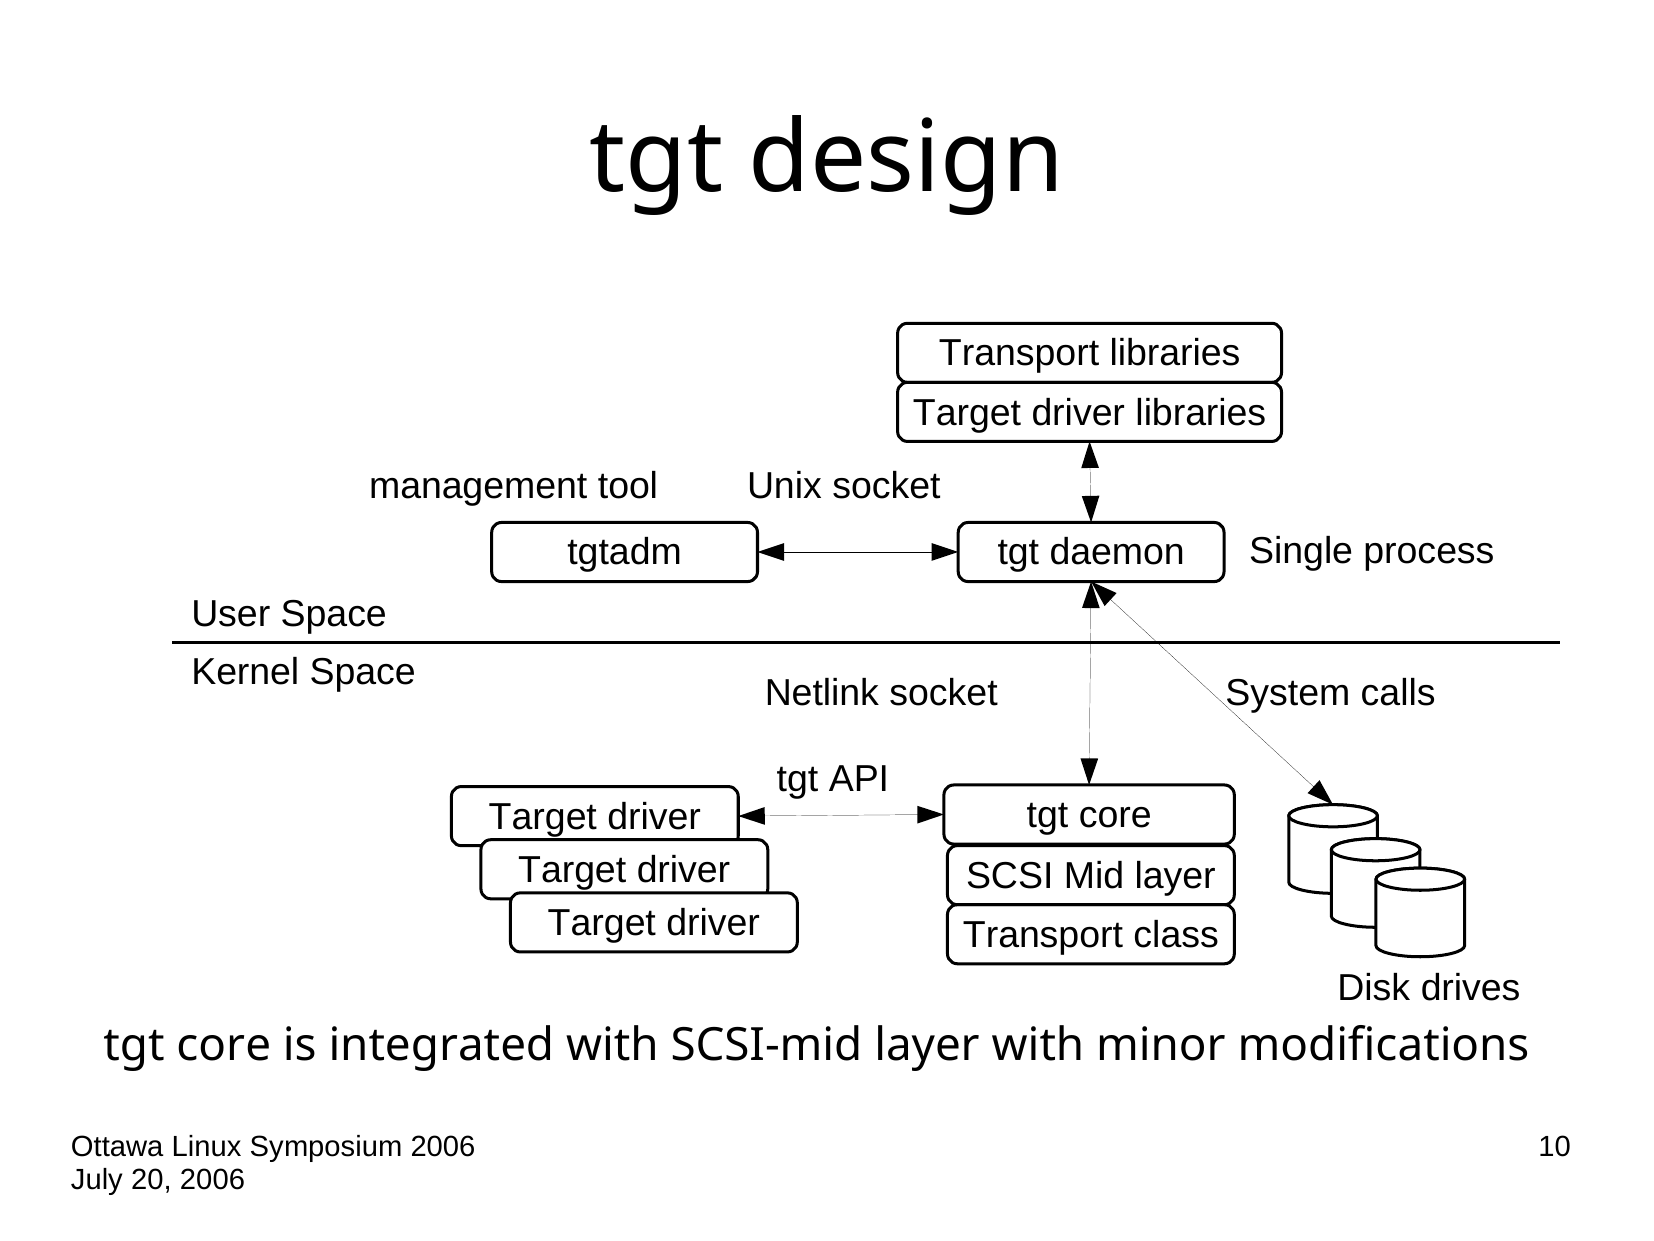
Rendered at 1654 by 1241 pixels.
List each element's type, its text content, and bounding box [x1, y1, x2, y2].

text_box Netlink socket [750, 663, 1013, 735]
text_box Target driver [480, 839, 768, 899]
text_box tgt core is integrated with SCSI-mid layer with minor modifications [88, 1003, 1451, 1075]
text_box Target driver [451, 786, 739, 846]
text_box Target driver [510, 892, 798, 952]
text_box Transport class [947, 904, 1235, 964]
text_box Single process [1234, 521, 1510, 593]
text_box Unix socket [732, 456, 956, 528]
text_box Disk drives [1322, 958, 1536, 1030]
text_box management tool [354, 456, 674, 528]
text_box tgt daemon [958, 522, 1225, 582]
text_box System calls [1210, 663, 1451, 735]
text_box User Space [176, 584, 402, 643]
title tgt design [82, 49, 1571, 257]
text_box tgtadm [491, 522, 758, 582]
text_box Transport libraries [897, 323, 1282, 382]
text_box SCSI Mid layer [947, 845, 1235, 905]
text_box [1288, 817, 1465, 957]
text_box tgt API [761, 750, 905, 821]
text_box tgt core [943, 784, 1235, 845]
text_box Target driver libraries [897, 382, 1282, 442]
text_box Kernel Space [176, 643, 431, 715]
